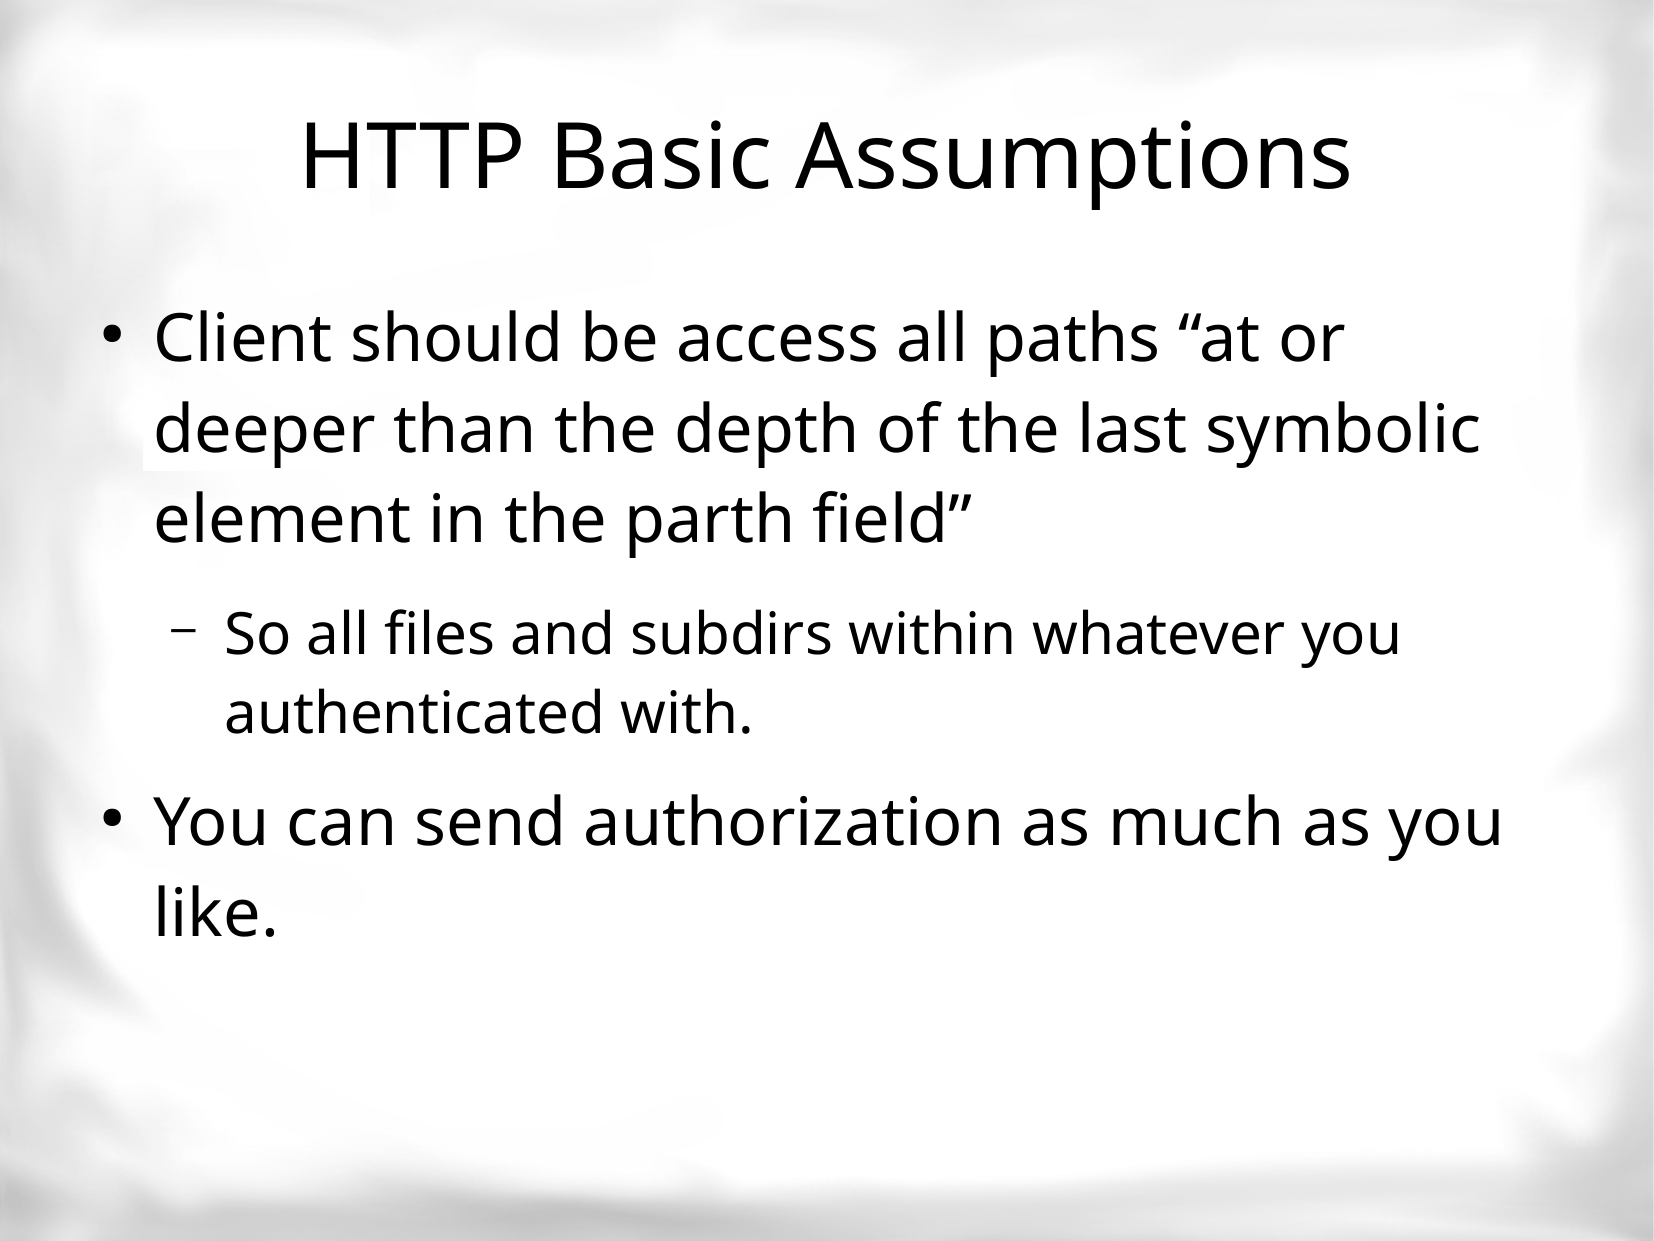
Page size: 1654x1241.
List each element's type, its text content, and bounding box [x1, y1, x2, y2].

picture [0, 0, 1654, 1241]
list Client should be access all paths “at or deeper than the depth of the last symbolic element in the parth field” So all files and subdirs within whatever you authenticated with. You can send authorization as much as you like. [82, 290, 1571, 1010]
title HTTP Basic Assumptions [82, 49, 1571, 257]
